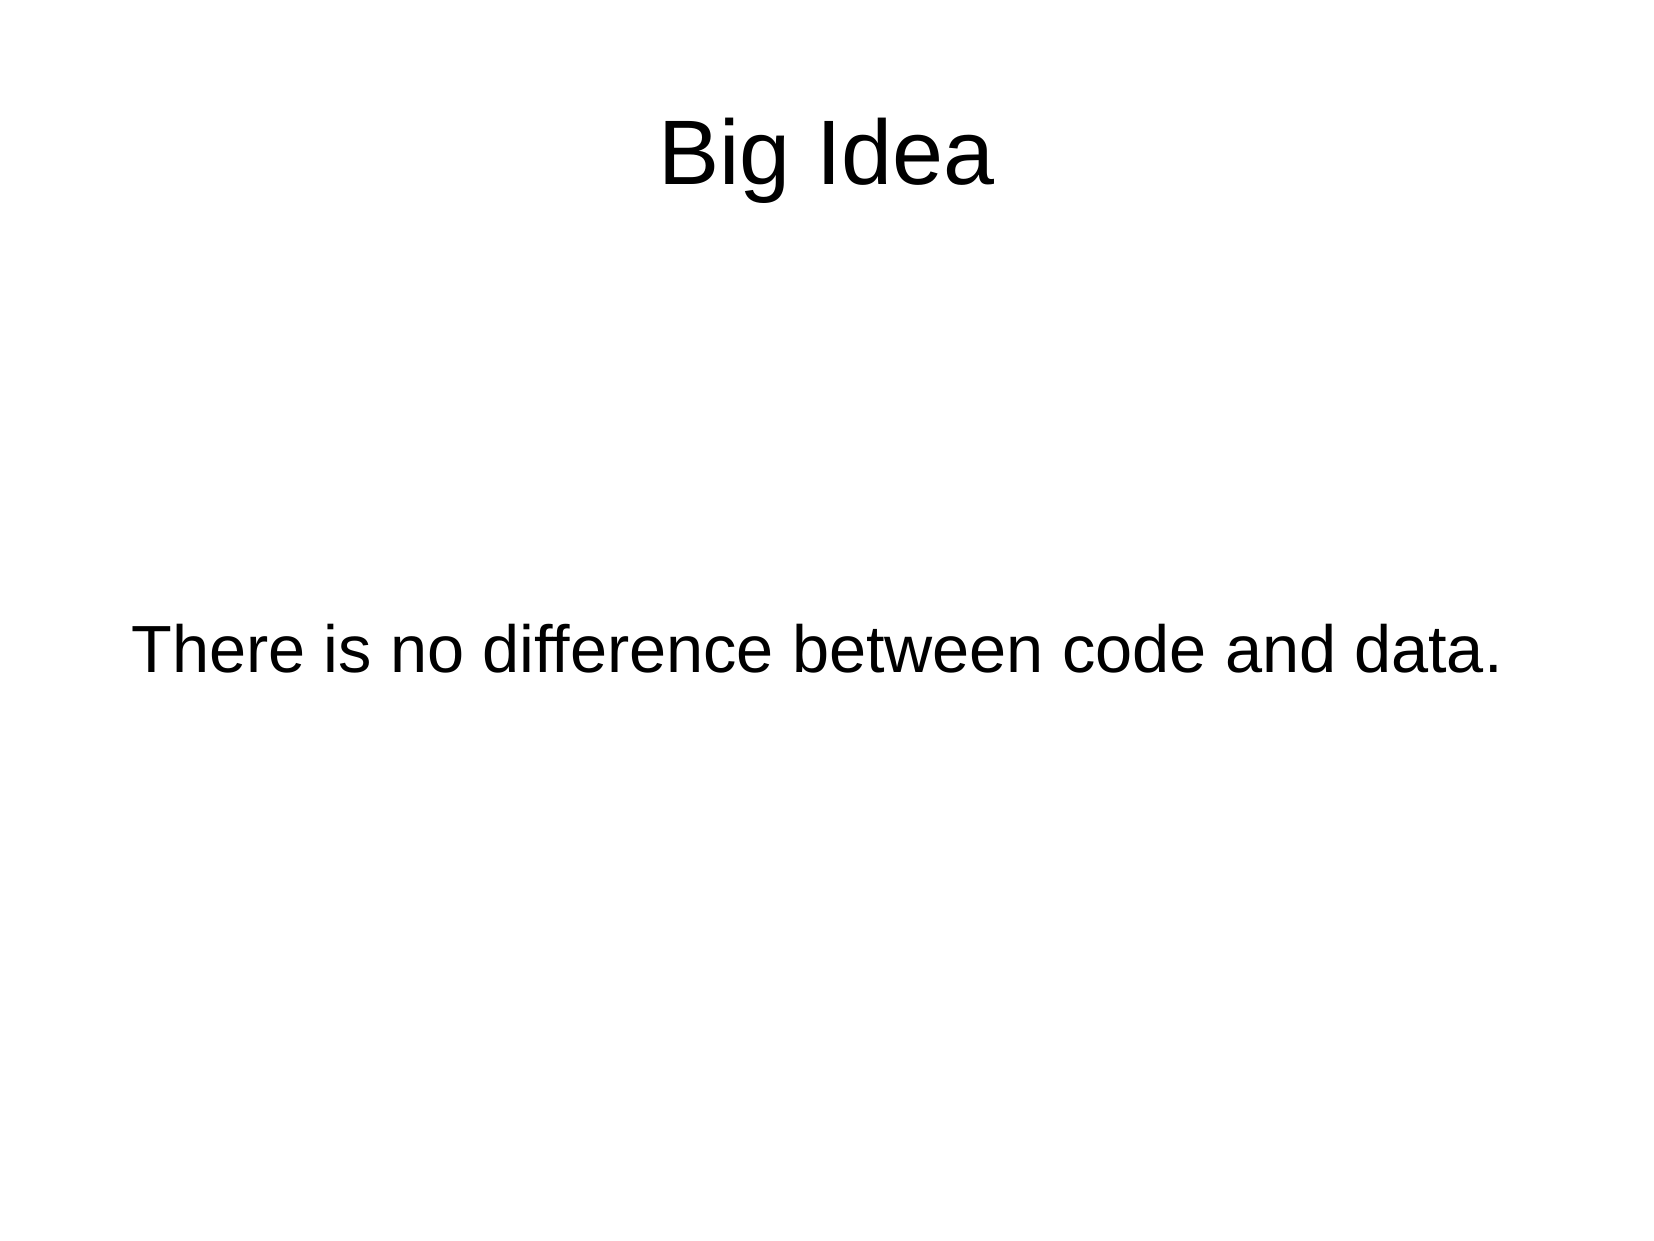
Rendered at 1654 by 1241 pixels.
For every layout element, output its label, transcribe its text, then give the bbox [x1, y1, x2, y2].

title Big Idea [82, 49, 1571, 257]
subtitle There is no difference between code and data. [82, 290, 1571, 1010]
